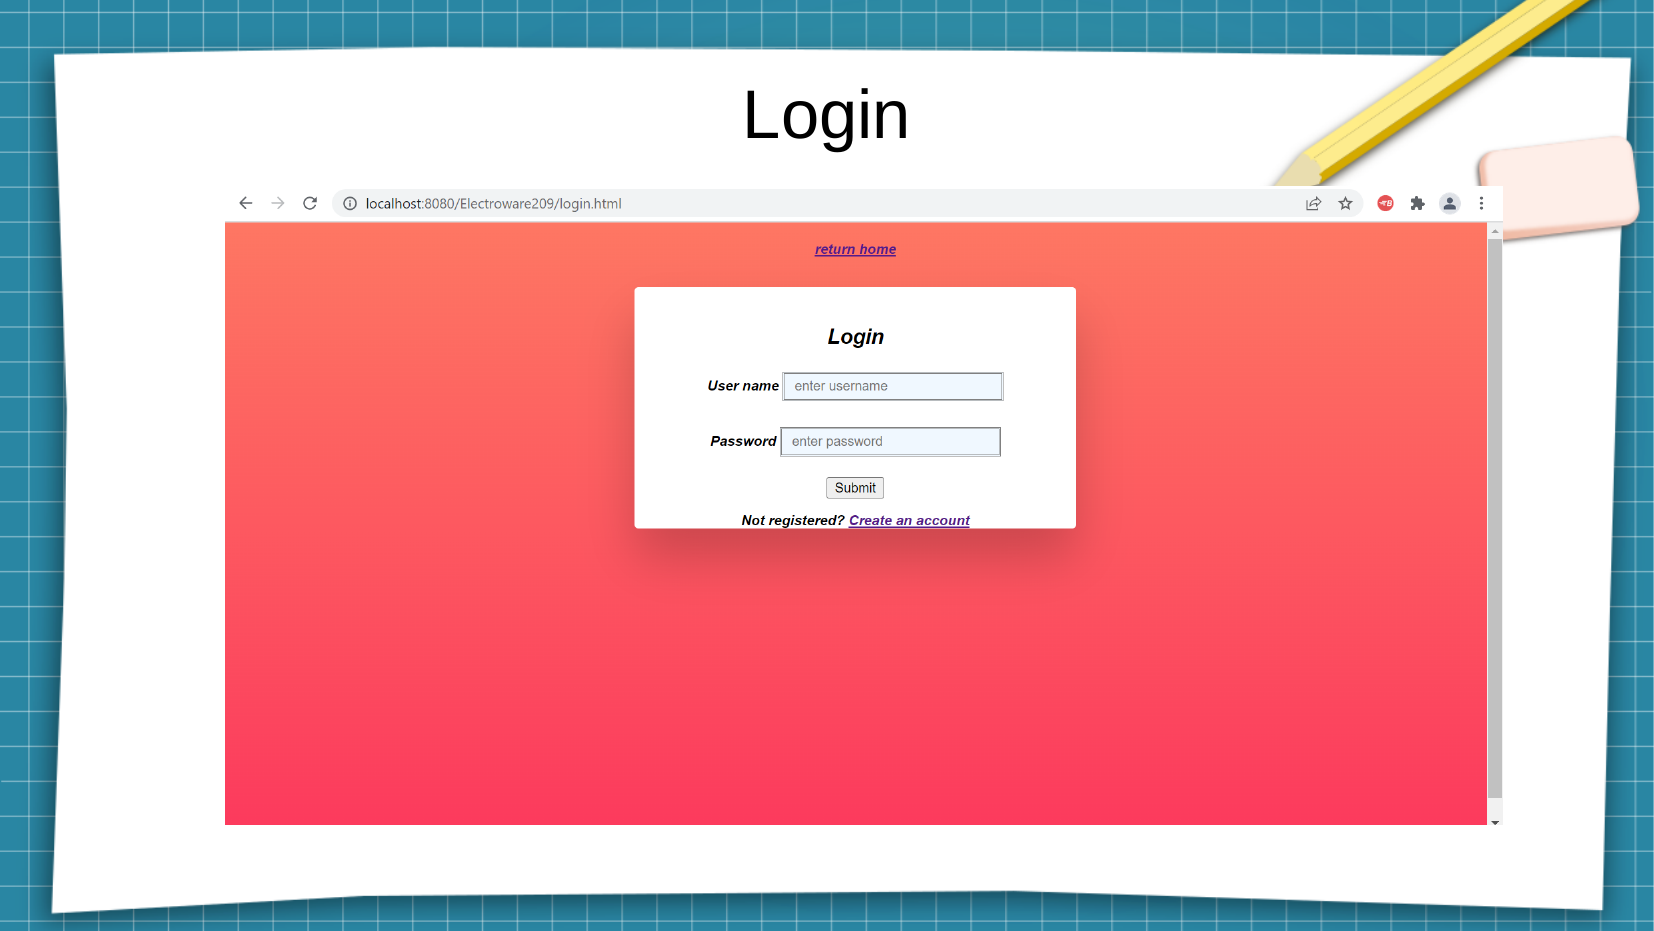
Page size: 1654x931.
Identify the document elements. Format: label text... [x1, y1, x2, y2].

title Login [82, 37, 1571, 193]
picture [0, 0, 1654, 931]
